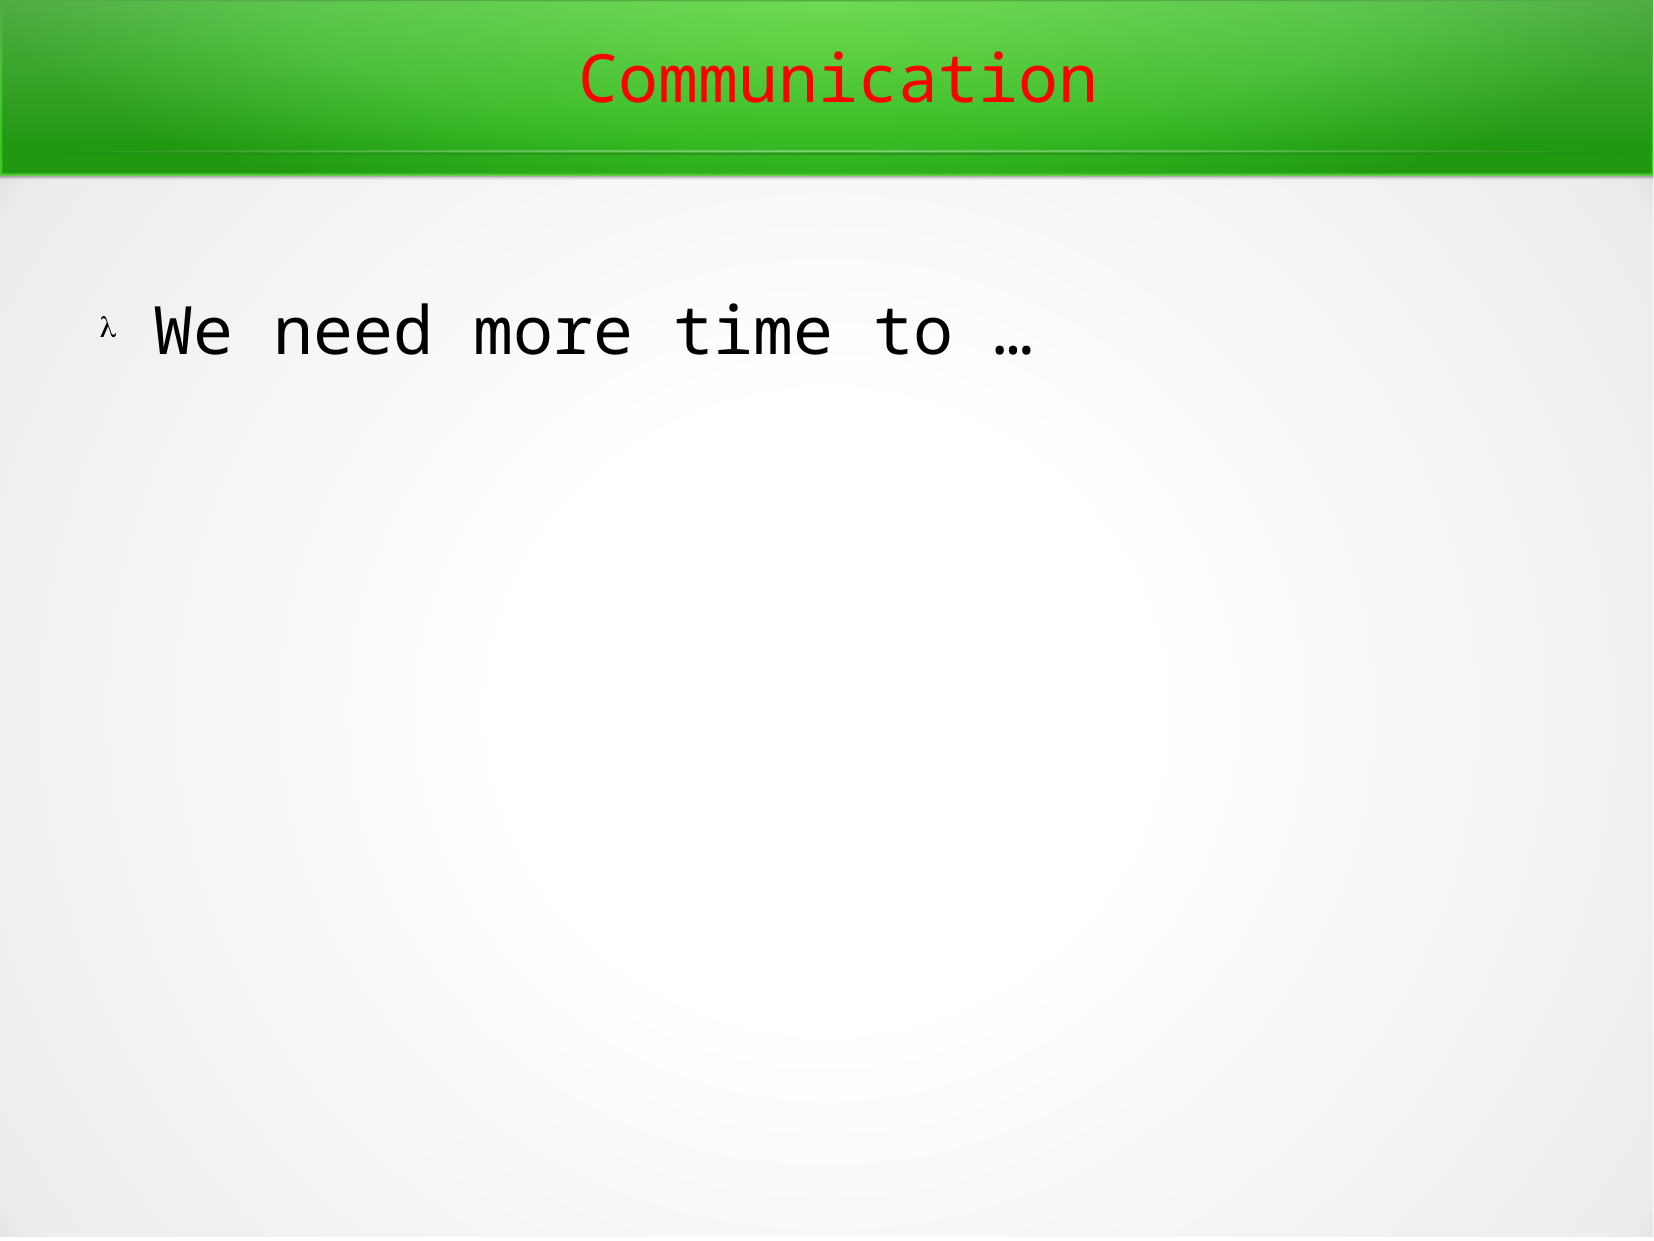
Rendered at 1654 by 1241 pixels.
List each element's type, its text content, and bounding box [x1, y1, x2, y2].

title Communication [94, 10, 1583, 147]
picture [0, 0, 1654, 1237]
list We need more time to … [82, 290, 1571, 1109]
